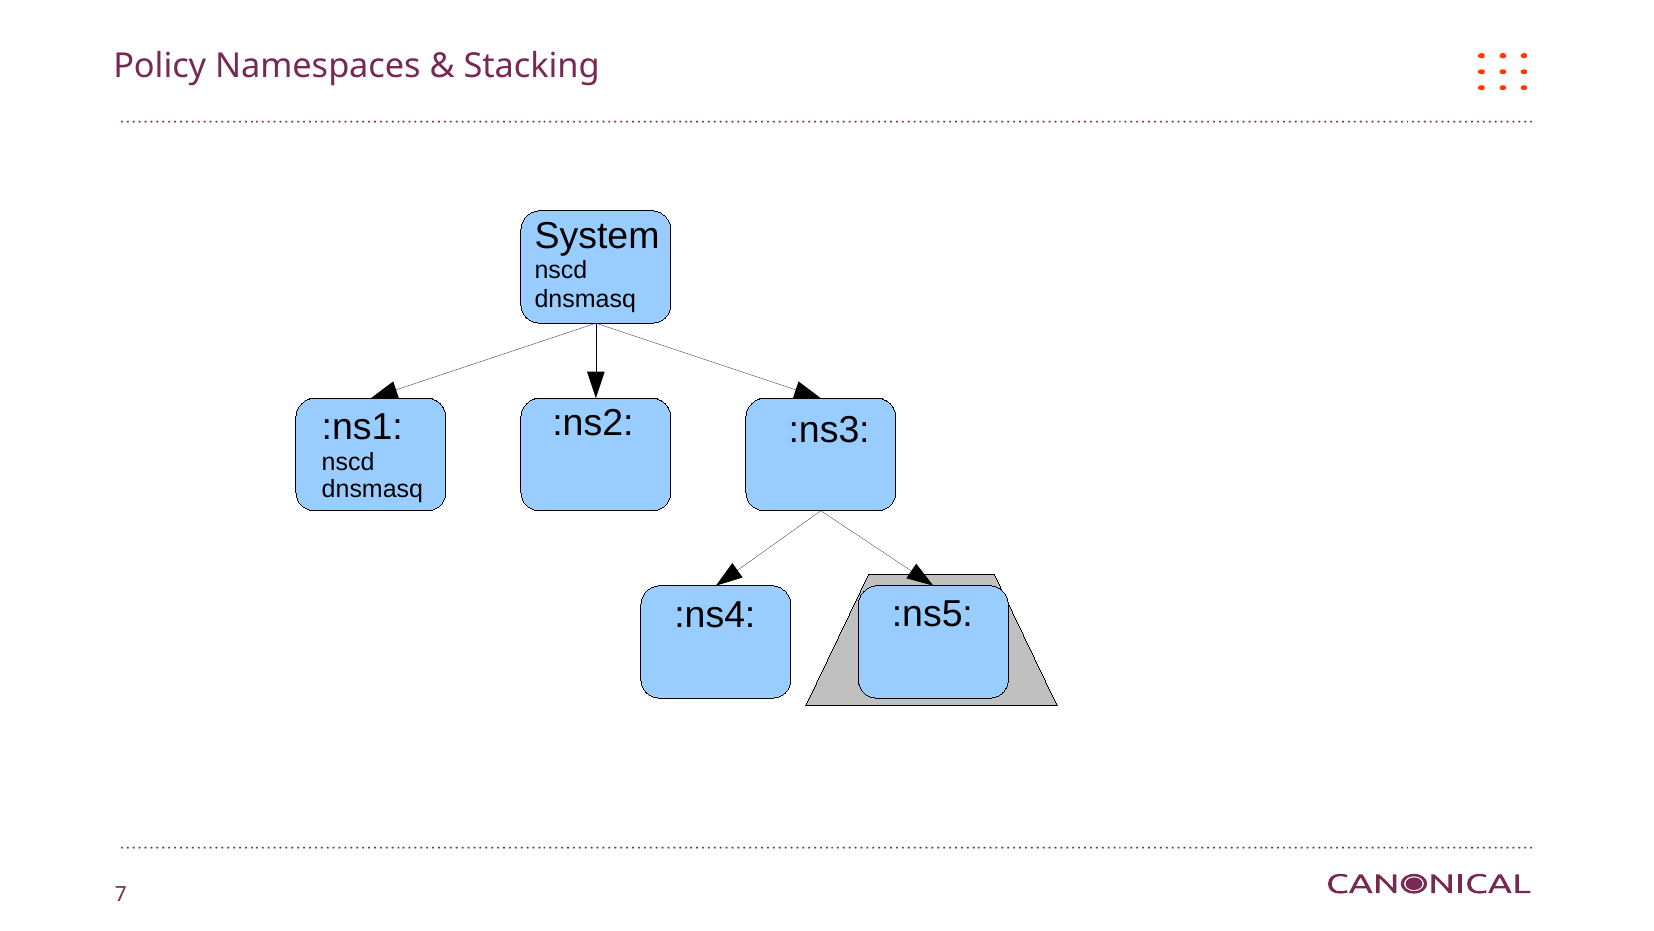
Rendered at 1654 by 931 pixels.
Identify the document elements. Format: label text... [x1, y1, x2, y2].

text_box :ns1: nscd dnsmasq [306, 397, 439, 511]
text_box [520, 398, 671, 511]
picture [1478, 53, 1527, 90]
text_box [805, 574, 1058, 706]
picture [111, 845, 1533, 851]
text_box [745, 398, 896, 511]
text_box [640, 585, 791, 699]
text_box [439, 402, 446, 507]
title Policy Namespaces & Stacking [113, 48, 1382, 81]
text_box System nscd dnsmasq [519, 206, 675, 320]
text_box :ns5: [877, 585, 988, 642]
picture [111, 119, 1533, 124]
text_box :ns2: [537, 394, 649, 452]
text_box [295, 400, 306, 509]
text_box [529, 320, 663, 324]
text_box :ns4: [659, 585, 771, 643]
text_box :ns3: [773, 401, 885, 459]
